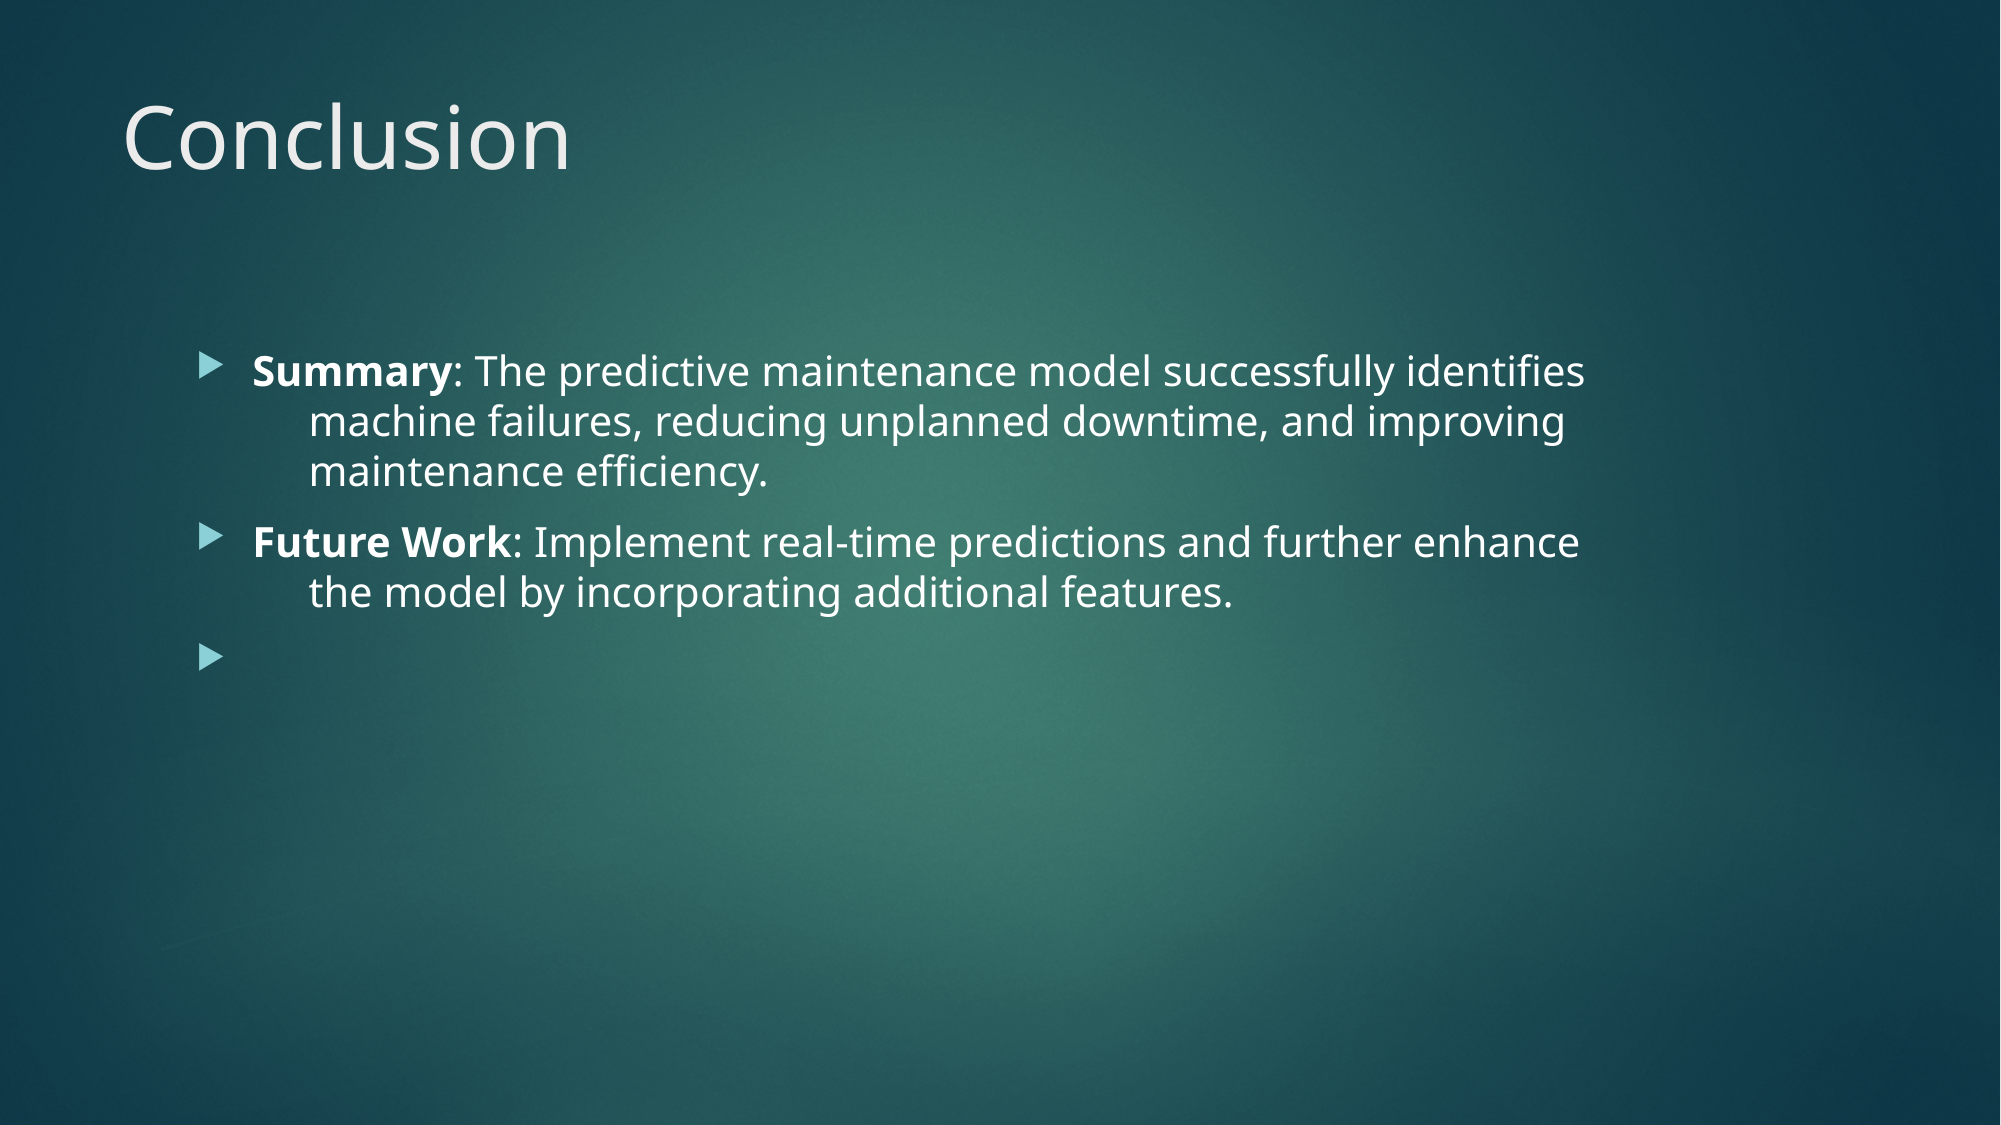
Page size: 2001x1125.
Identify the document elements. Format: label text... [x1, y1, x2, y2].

list Summary: The predictive maintenance model successfully identifies machine failures, reducing unplanned downtime, and improving maintenance efficiency. Future Work: Implement real-time predictions and further enhance the model by incorporating additional features. [181, 336, 1649, 1026]
title Conclusion [106, 74, 1649, 305]
